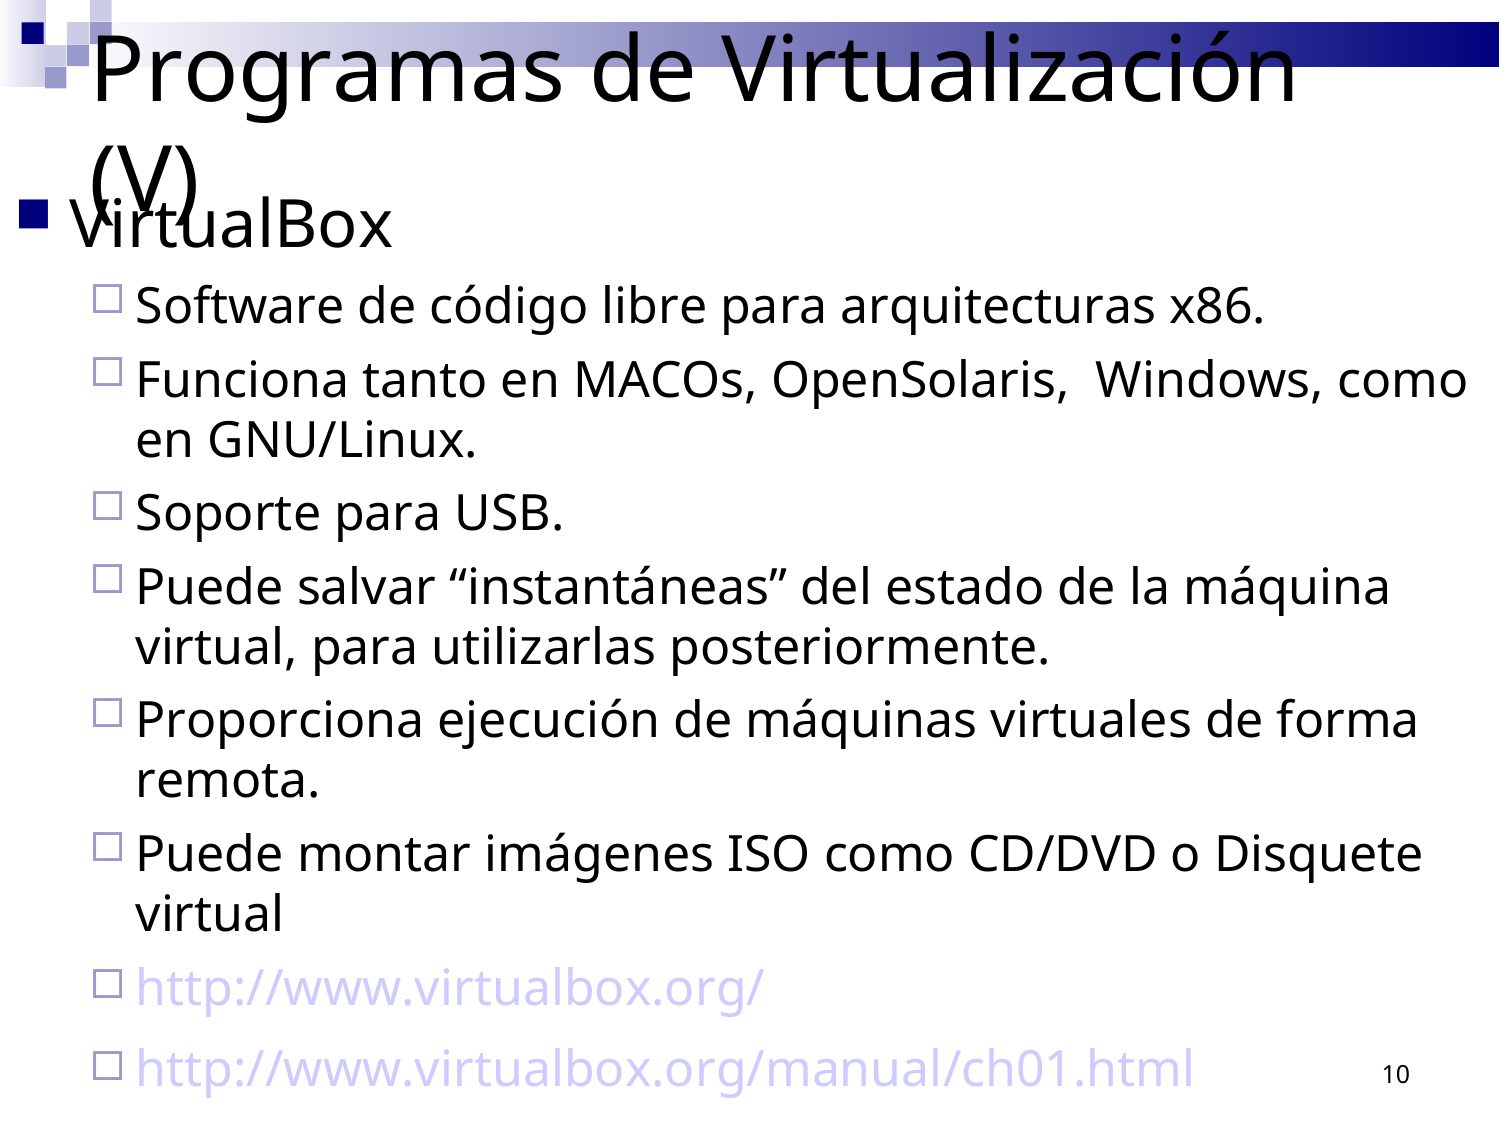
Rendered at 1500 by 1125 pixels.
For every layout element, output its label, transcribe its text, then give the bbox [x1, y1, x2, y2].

text_box Programas de Virtualización (V) [75, 6, 1426, 172]
text_box VirtualBox Software de código libre para arquitecturas x86. Funciona tanto en MACOs, OpenSolaris, Windows, como en GNU/Linux. Soporte para USB. Puede salvar “instantáneas” del estado de la máquina virtual, para utilizarlas posteriormente. Proporciona ejecución de máquinas virtuales de forma remota. Puede montar imágenes ISO como CD/DVD o Disquete virtual http://www.virtualbox.org/ http://www.virtualbox.org/manual/ch01.html [0, 172, 1500, 1125]
